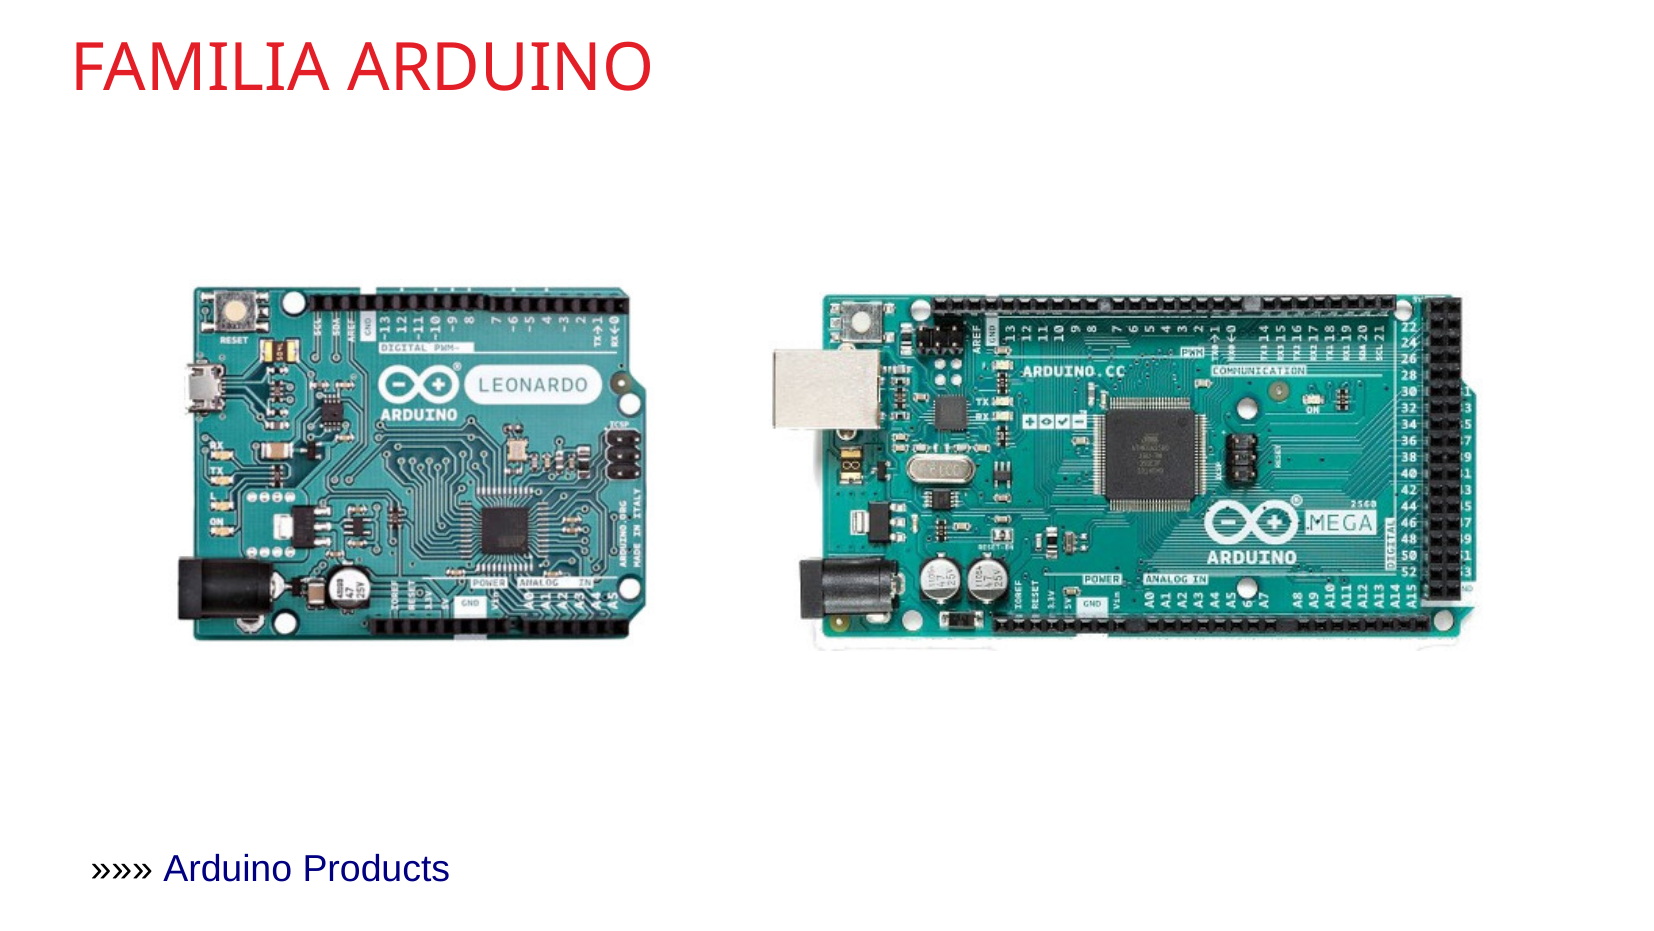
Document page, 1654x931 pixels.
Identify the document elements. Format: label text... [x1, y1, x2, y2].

picture [757, 279, 1486, 651]
text_box »»» Arduino Products [75, 840, 1578, 898]
picture [168, 279, 655, 651]
title FAMILIA ARDUINO [70, 11, 1347, 118]
